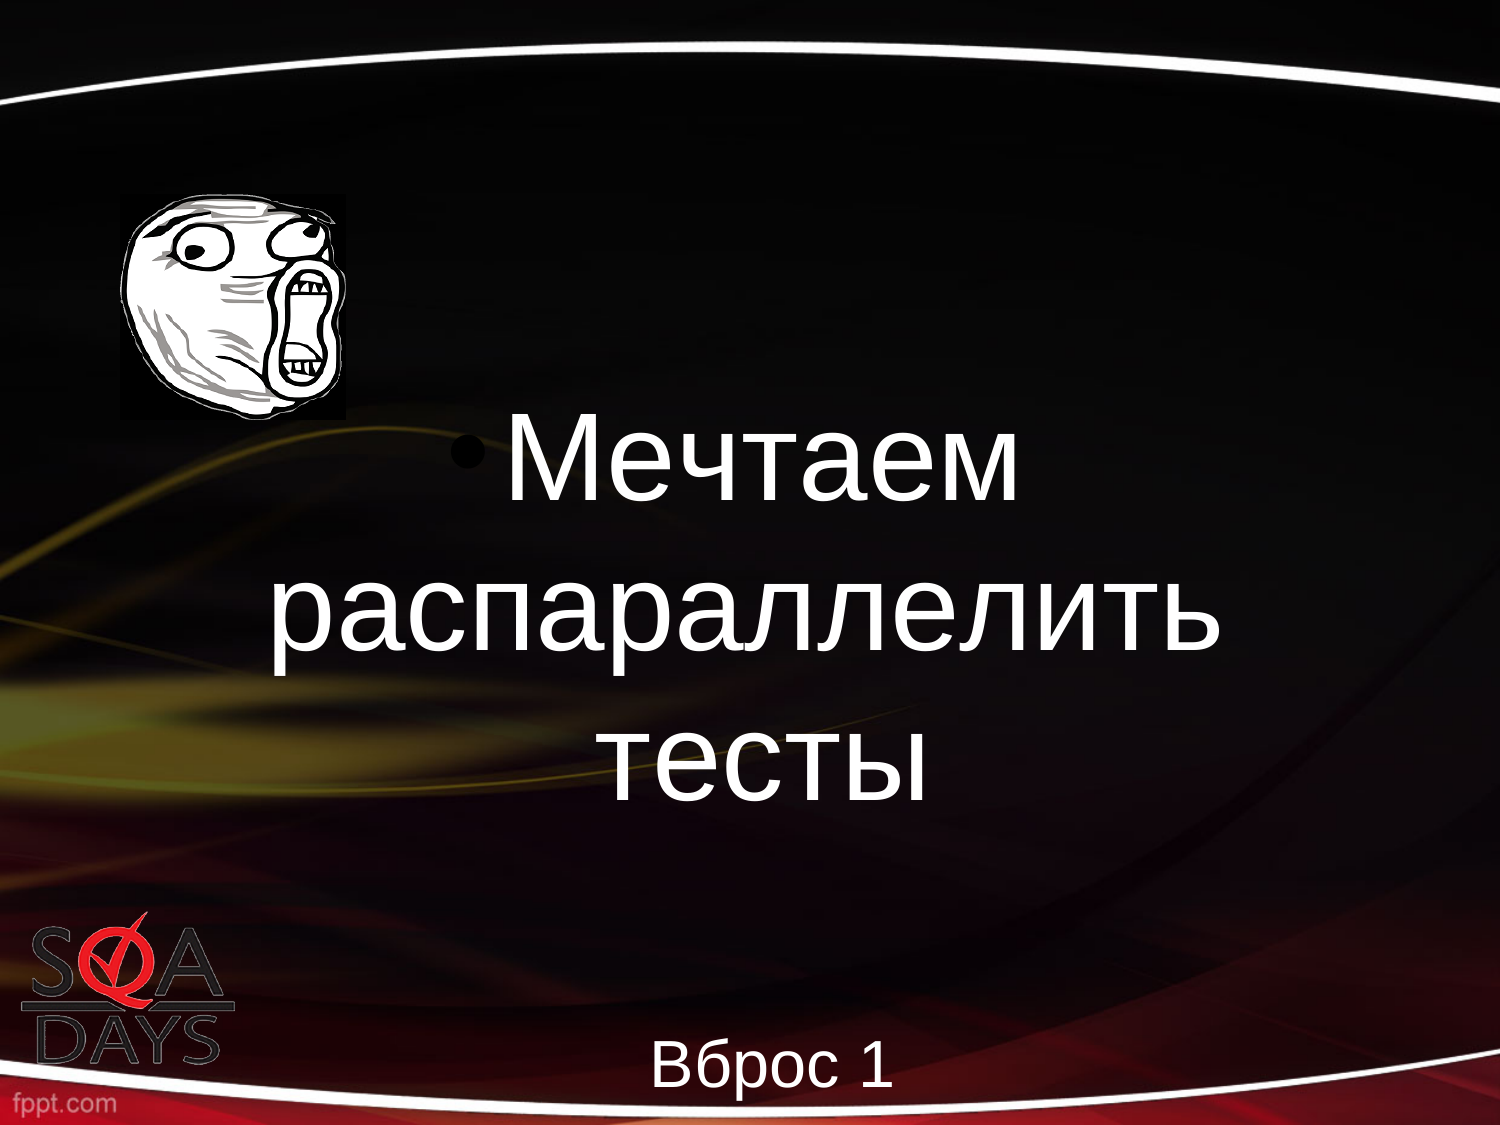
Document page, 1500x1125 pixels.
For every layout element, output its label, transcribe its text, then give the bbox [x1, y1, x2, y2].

picture [0, 0, 1500, 1125]
list Мечтаем распараллелить тесты [197, 345, 1273, 856]
title Вброс 1 [450, 967, 1096, 1125]
